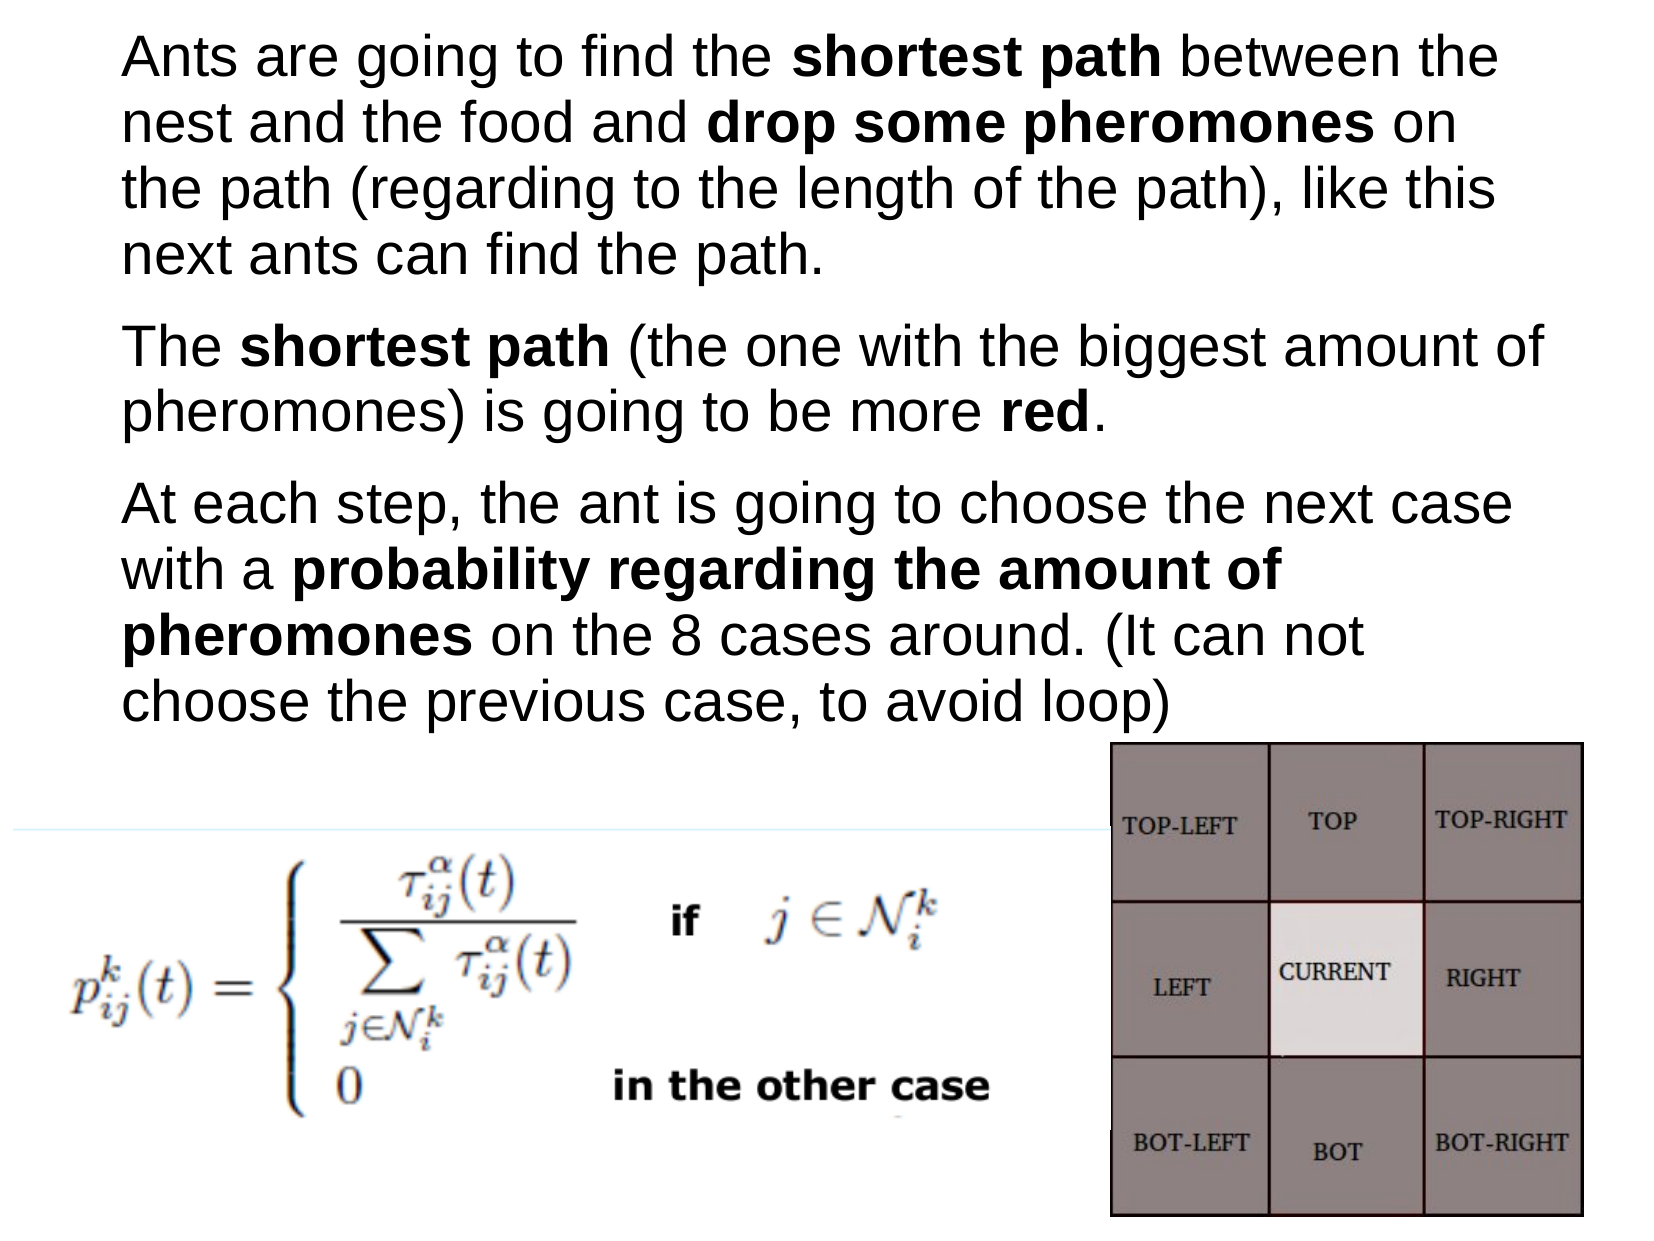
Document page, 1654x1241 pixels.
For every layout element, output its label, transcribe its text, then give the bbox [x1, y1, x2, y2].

list Ants are going to find the shortest path between the nest and the food and drop some pheromones on the path (regarding to the length of the path), like this next ants can find the path. The shortest path (the one with the biggest amount of pheromones) is going to be more red. At each step, the ant is going to choose the next case with a probability regarding the amount of pheromones on the 8 cases around. (It can not choose the previous case, to avoid loop) [59, 23, 1548, 743]
picture [13, 742, 1584, 1217]
